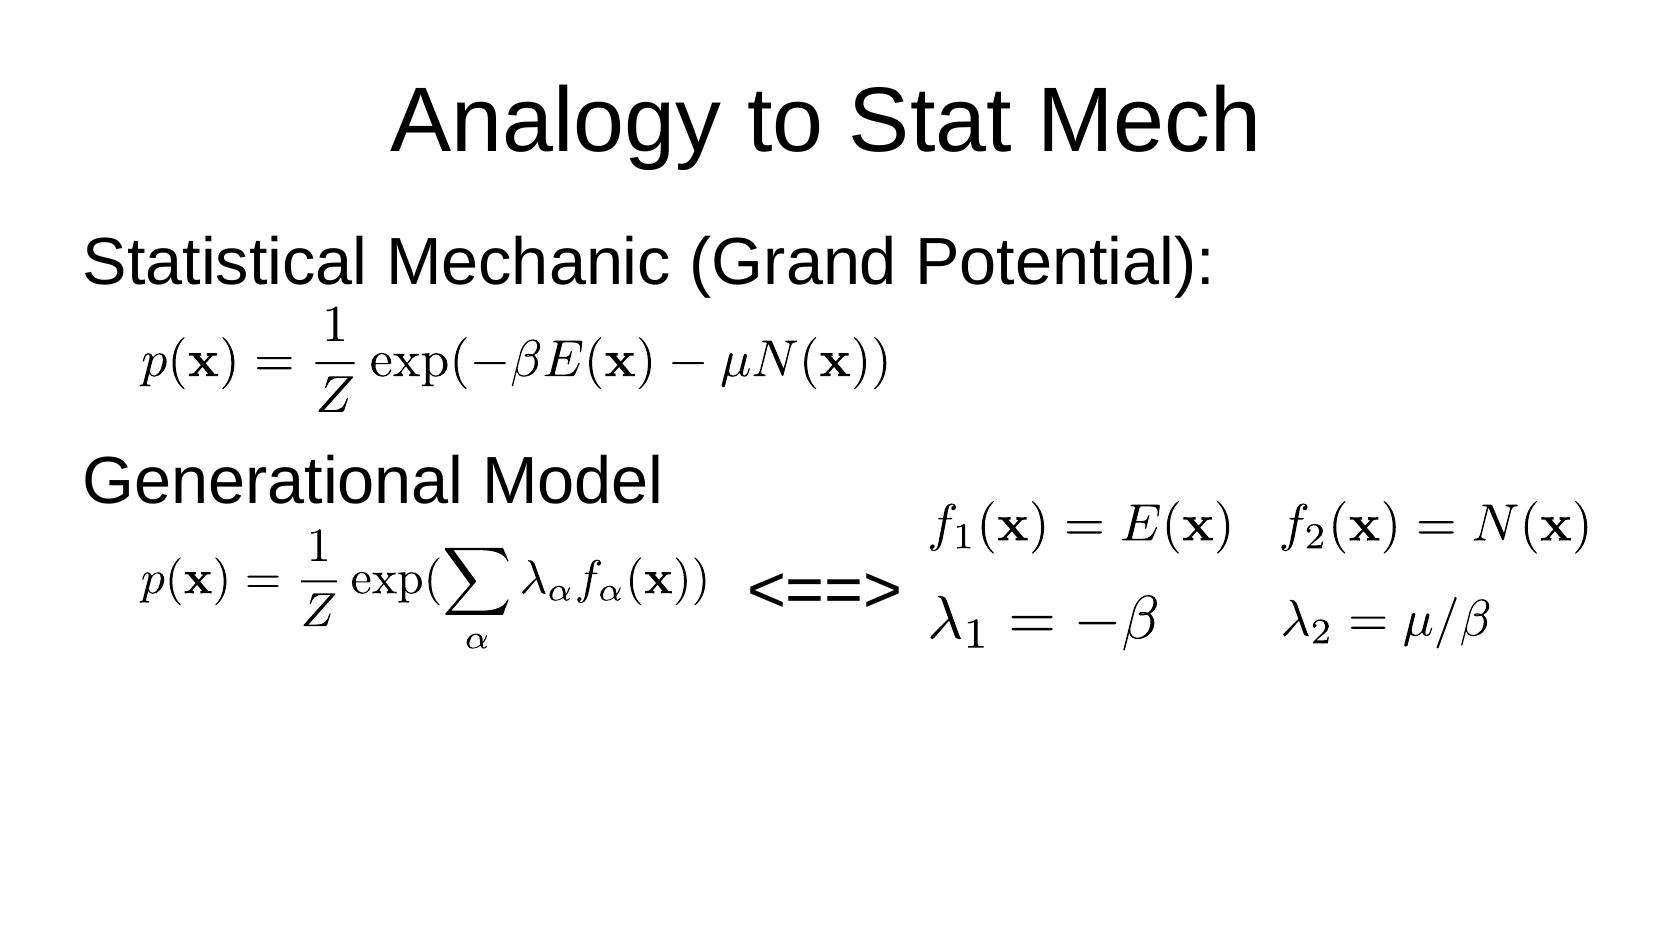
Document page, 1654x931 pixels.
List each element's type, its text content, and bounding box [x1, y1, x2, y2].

title Analogy to Stat Mech [82, 37, 1571, 193]
picture [927, 501, 1230, 554]
picture [1278, 594, 1492, 651]
picture [1278, 501, 1588, 554]
picture [927, 594, 1158, 651]
picture [137, 304, 889, 414]
list Statistical Mechanic (Grand Potential): Generational Model <==> [82, 217, 1571, 758]
picture [137, 527, 708, 651]
